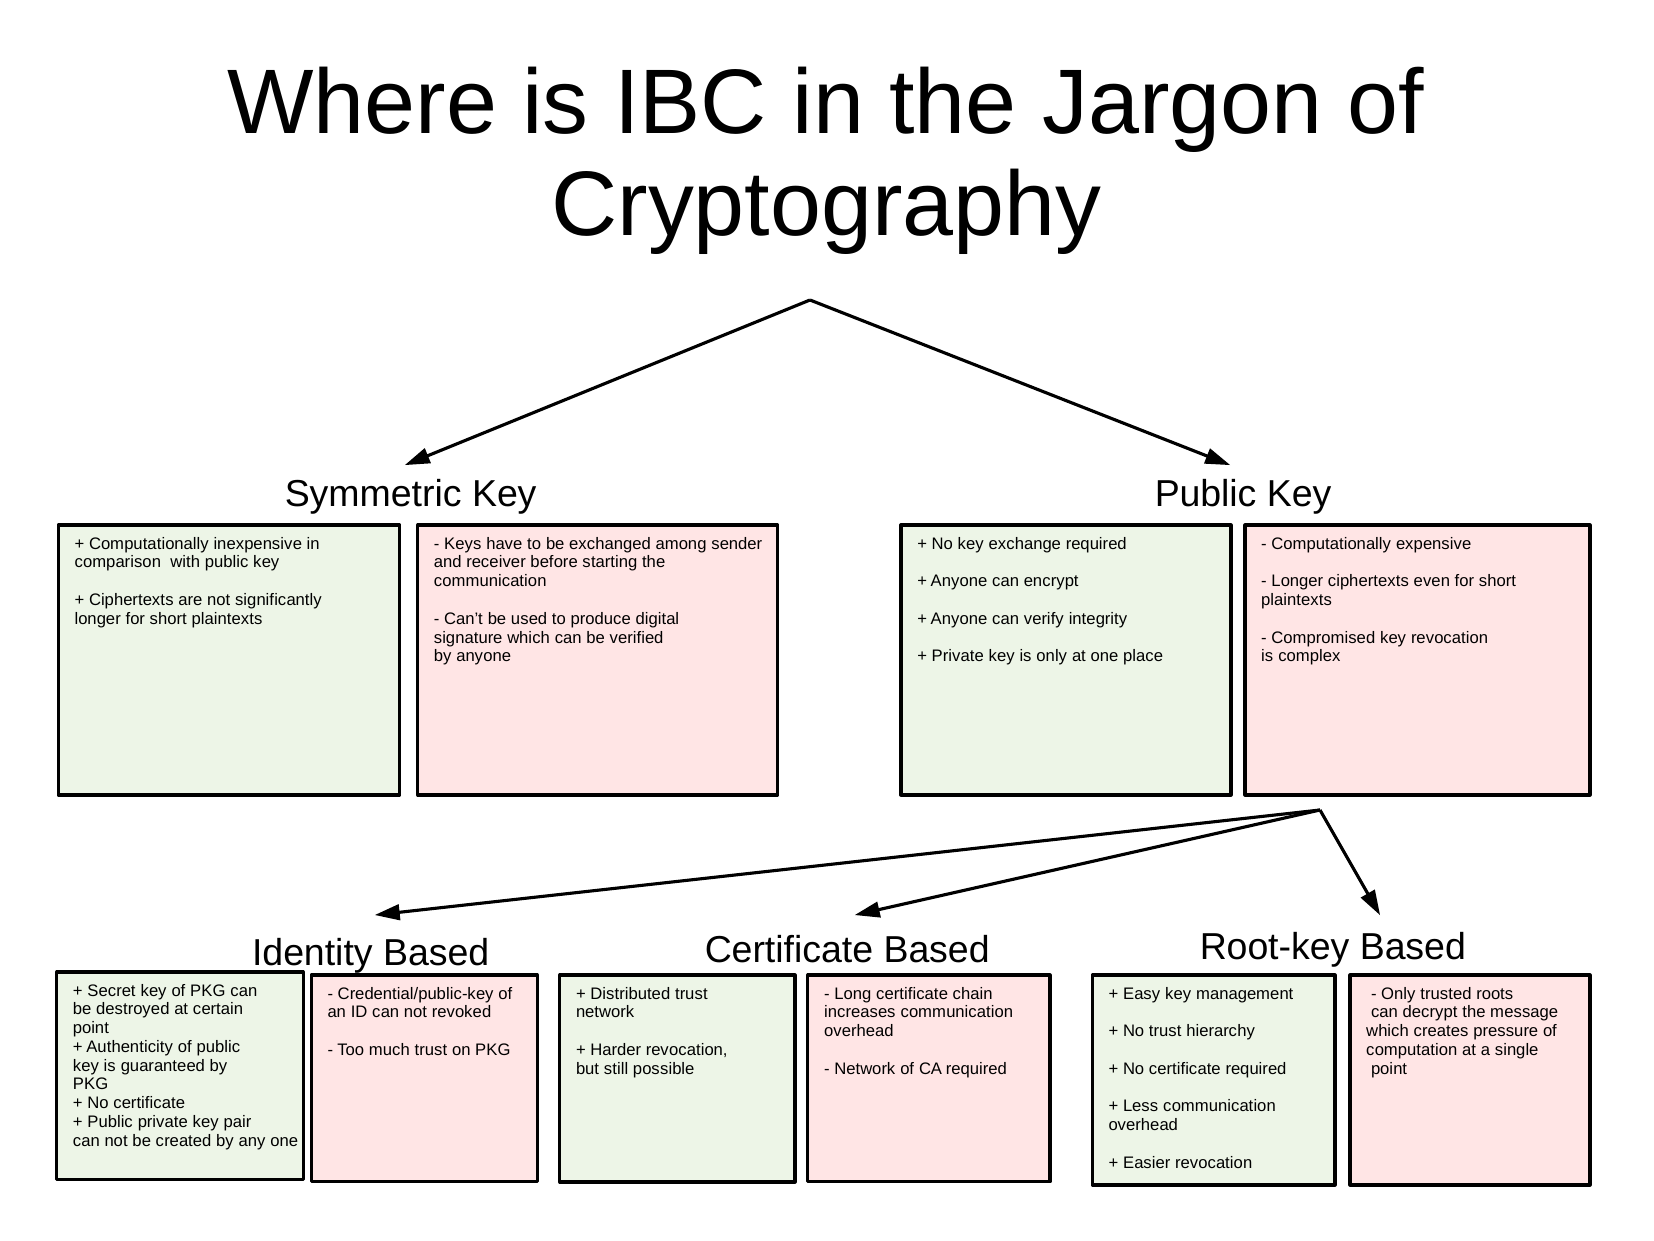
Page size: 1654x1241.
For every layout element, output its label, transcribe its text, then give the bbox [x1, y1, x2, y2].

text_box Public Key [1140, 465, 1366, 564]
text_box - Only trusted roots can decrypt the message which creates pressure of computation at a single point [1350, 975, 1591, 1186]
text_box - Keys have to be exchanged among sender and receiver before starting the communication - Can’t be used to produce digital signature which can be verified by anyone [417, 525, 778, 796]
text_box + Computationally inexpensive in comparison with public key + Ciphertexts are not significantly longer for short plaintexts [58, 525, 400, 796]
text_box - Computationally expensive - Longer ciphertexts even for short plaintexts - Compromised key revocation is complex [1245, 525, 1591, 796]
text_box Identity Based [237, 924, 568, 1023]
text_box + Easy key management + No trust hierarchy + No certificate required + Less communication overhead + Easier revocation [1092, 975, 1336, 1186]
text_box + Distributed trust network + Harder revocation, but still possible [559, 975, 796, 1183]
text_box - Long certificate chain increases communication overhead - Network of CA required [807, 975, 1051, 1182]
text_box + Secret key of PKG can be destroyed at certain point + Authenticity of public key is guaranteed by PKG + No certificate + Public private key pair can not be created by any one [56, 972, 304, 1180]
title Where is IBC in the Jargon of Cryptography [82, 49, 1571, 257]
text_box Symmetric Key [270, 465, 586, 564]
text_box Certificate Based [690, 921, 1021, 1021]
text_box Root-key Based [1185, 918, 1516, 1017]
text_box + No key exchange required + Anyone can encrypt + Anyone can verify integrity + Private key is only at one place [900, 525, 1231, 796]
text_box - Credential/public-key of an ID can not revoked - Too much trust on PKG [311, 975, 538, 1182]
